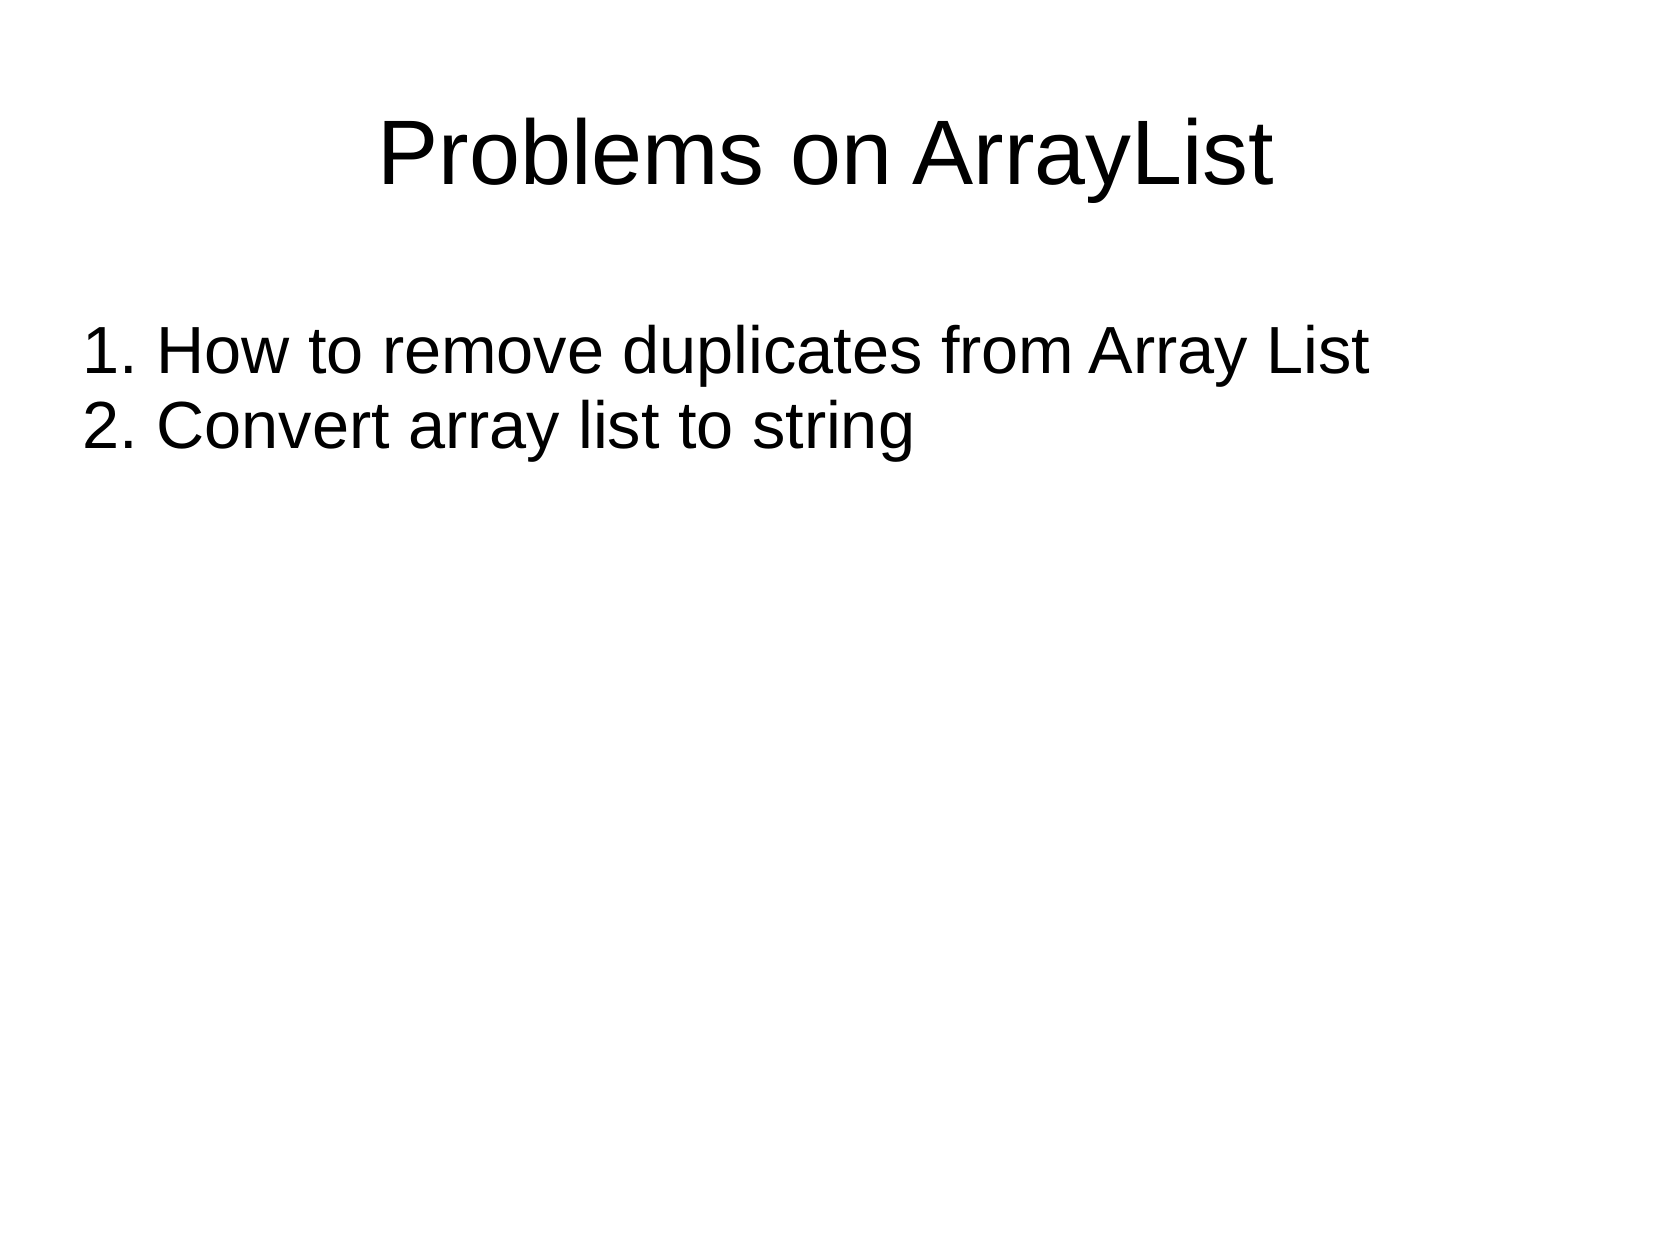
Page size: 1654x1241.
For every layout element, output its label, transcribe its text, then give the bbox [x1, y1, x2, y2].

title Problems on ArrayList [82, 49, 1571, 257]
subtitle 1. How to remove duplicates from Array List 2. Convert array list to string [82, 290, 1571, 1010]
